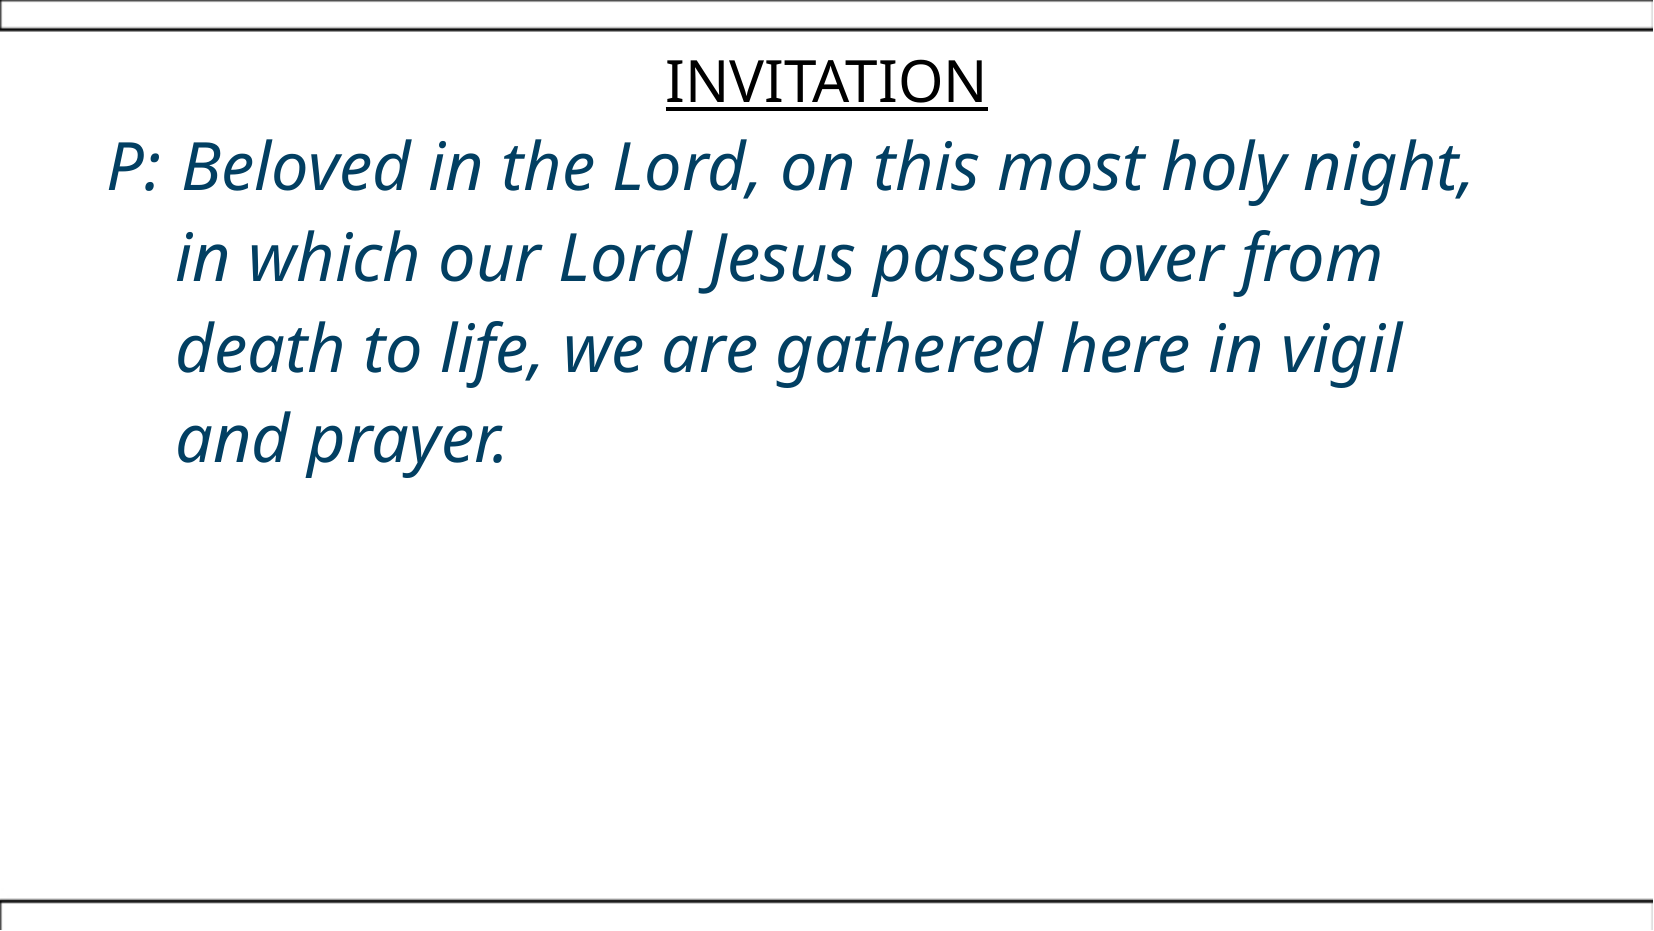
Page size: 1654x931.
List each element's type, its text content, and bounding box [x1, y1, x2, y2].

text_box INVITATION P: Beloved in the Lord, on this most holy night, in which our Lord Jesus passed over from death to life, we are gathered here in vigil and prayer. [91, 32, 1562, 480]
picture [0, 0, 1653, 930]
